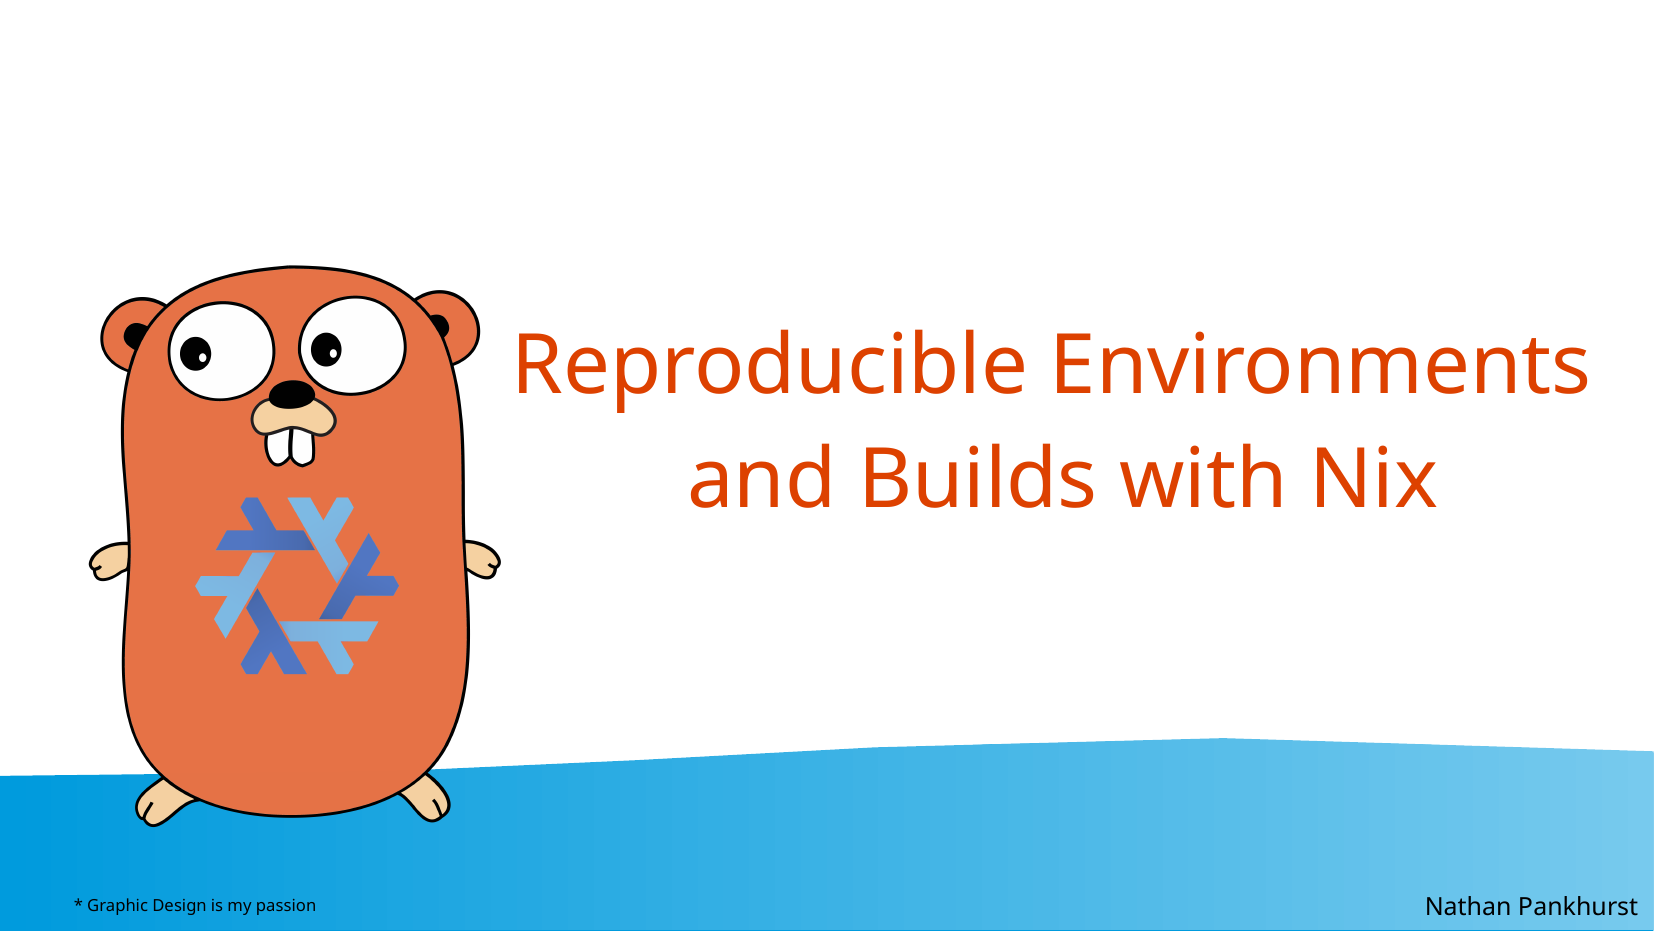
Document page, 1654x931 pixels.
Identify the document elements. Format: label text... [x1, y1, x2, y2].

picture [88, 265, 502, 828]
title Reproducible Environments and Builds with Nix [502, 304, 1654, 532]
text_box Nathan Pankhurst [1410, 881, 1654, 931]
text_box * Graphic Design is my passion [59, 885, 333, 924]
